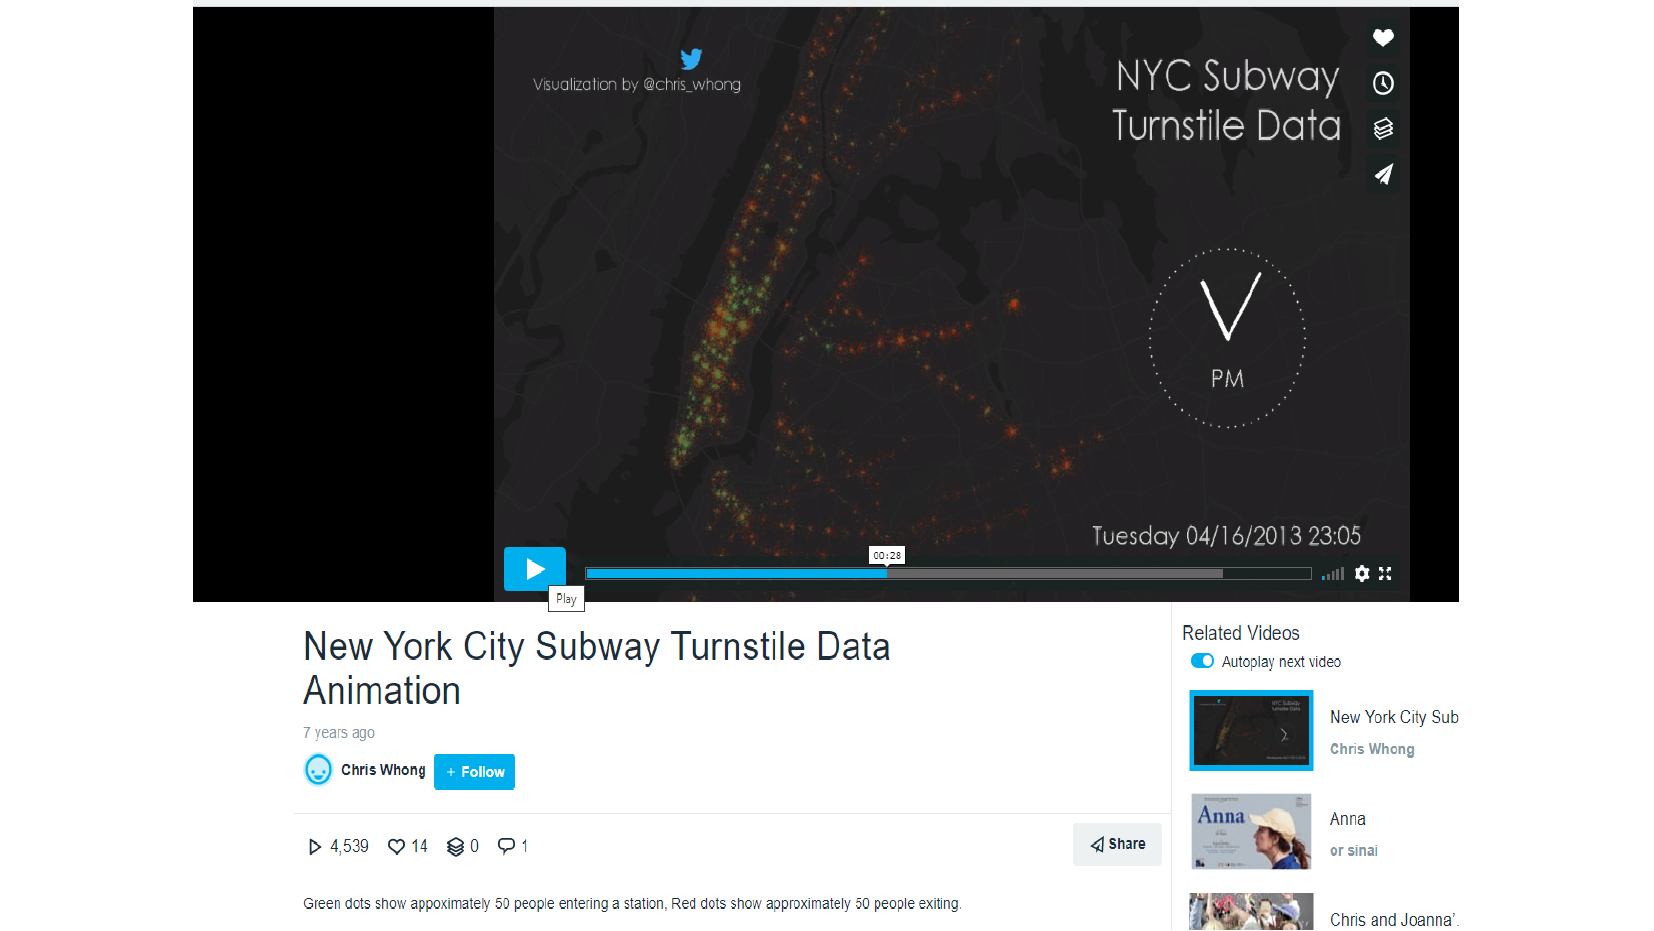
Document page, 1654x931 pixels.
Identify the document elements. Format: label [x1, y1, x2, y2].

picture [193, 0, 1459, 930]
